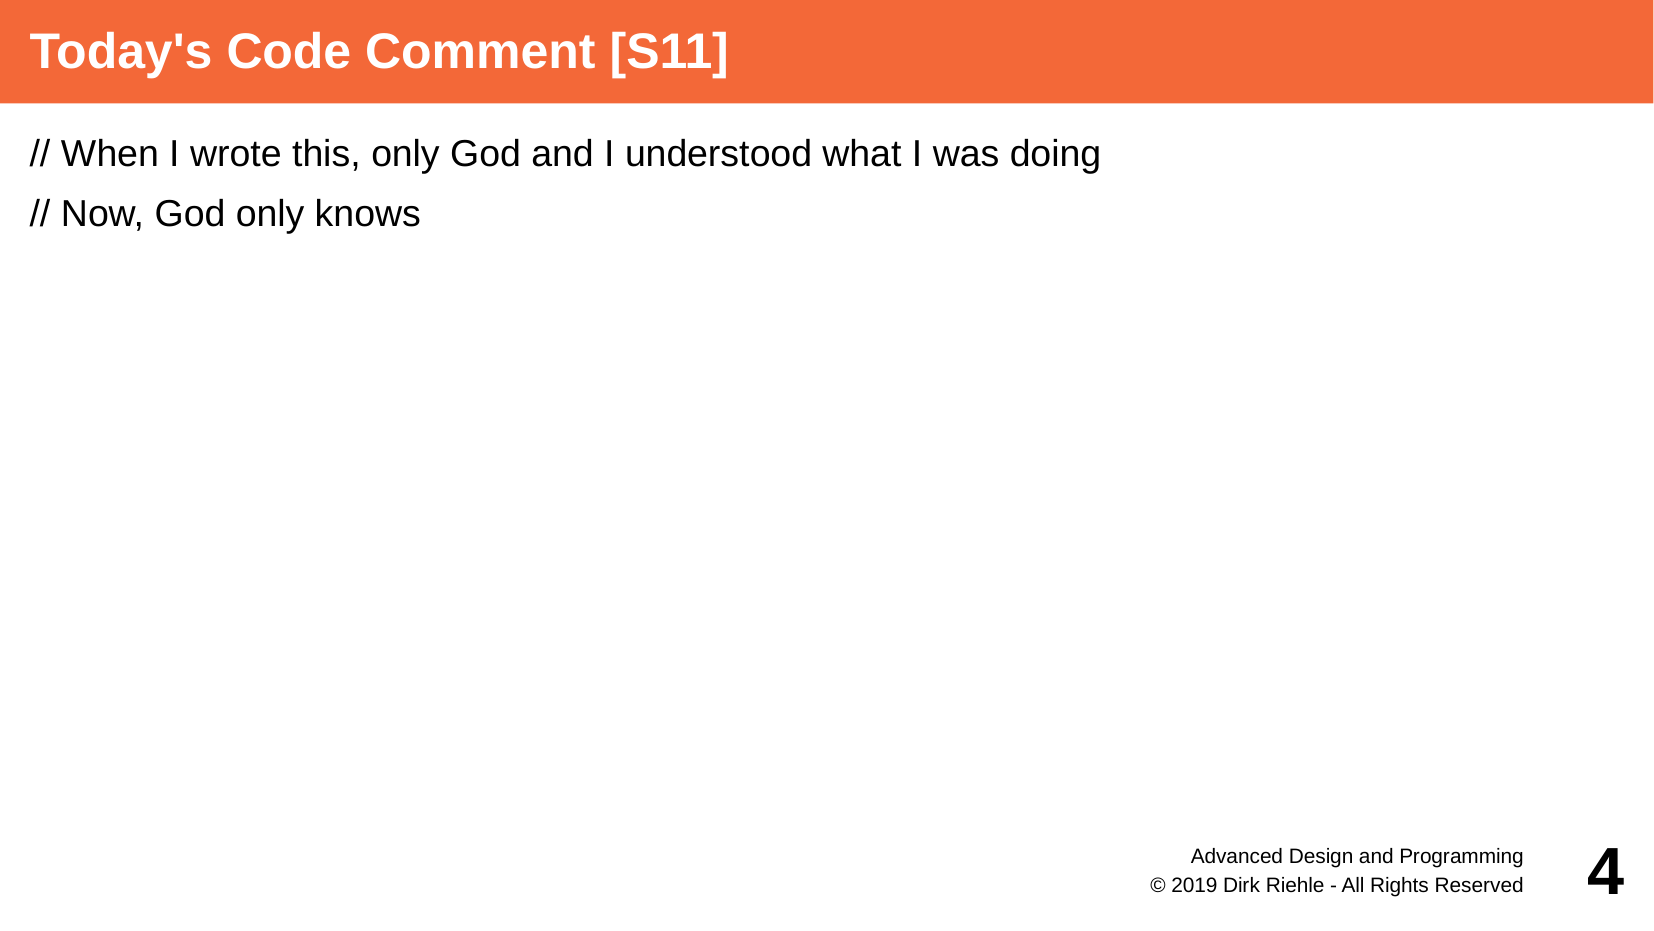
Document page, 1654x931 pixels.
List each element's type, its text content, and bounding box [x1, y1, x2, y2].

title Today's Code Comment [S11] [0, 0, 1654, 104]
list // When I wrote this, only God and I understood what I was doing // Now, God only knows [29, 132, 1625, 813]
